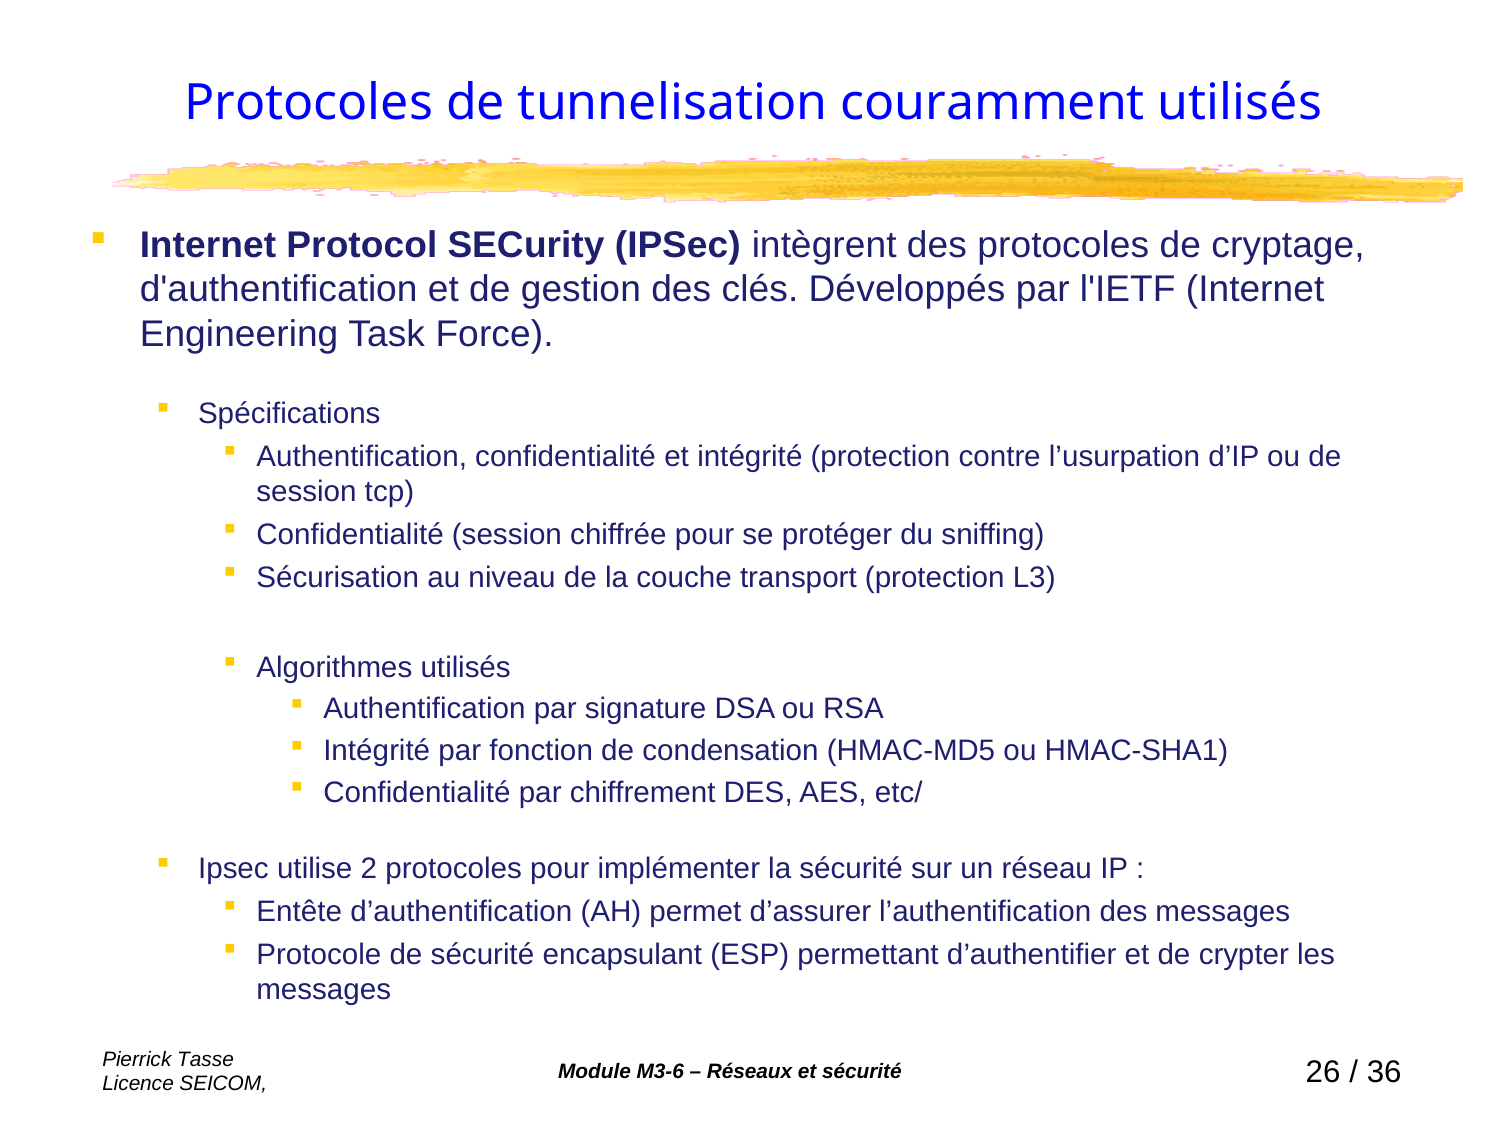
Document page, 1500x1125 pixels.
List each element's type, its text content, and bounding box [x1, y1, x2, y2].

list Internet Protocol SECurity (IPSec) intègrent des protocoles de cryptage, d'authentification et de gestion des clés. Développés par l'IETF (Internet Engineering Task Force). Spécifications Authentification, confidentialité et intégrité (protection contre l’usurpation d’IP ou de session tcp) Confidentialité (session chiffrée pour se protéger du sniffing) Sécurisation au niveau de la couche transport (protection L3) Algorithmes utilisés Authentification par signature DSA ou RSA Intégrité par fonction de condensation (HMAC-MD5 ou HMAC-SHA1) Confidentialité par chiffrement DES, AES, etc/ Ipsec utilise 2 protocoles pour implémenter la sécurité sur un réseau IP : Entête d’authentification (AH) permet d’assurer l’authentification des messages Protocole de sécurité encapsulant (ESP) permettant d’authentifier et de crypter les messages [74, 212, 1417, 1016]
picture [112, 149, 1463, 213]
title Protocoles de tunnelisation couramment utilisés [62, 37, 1338, 138]
